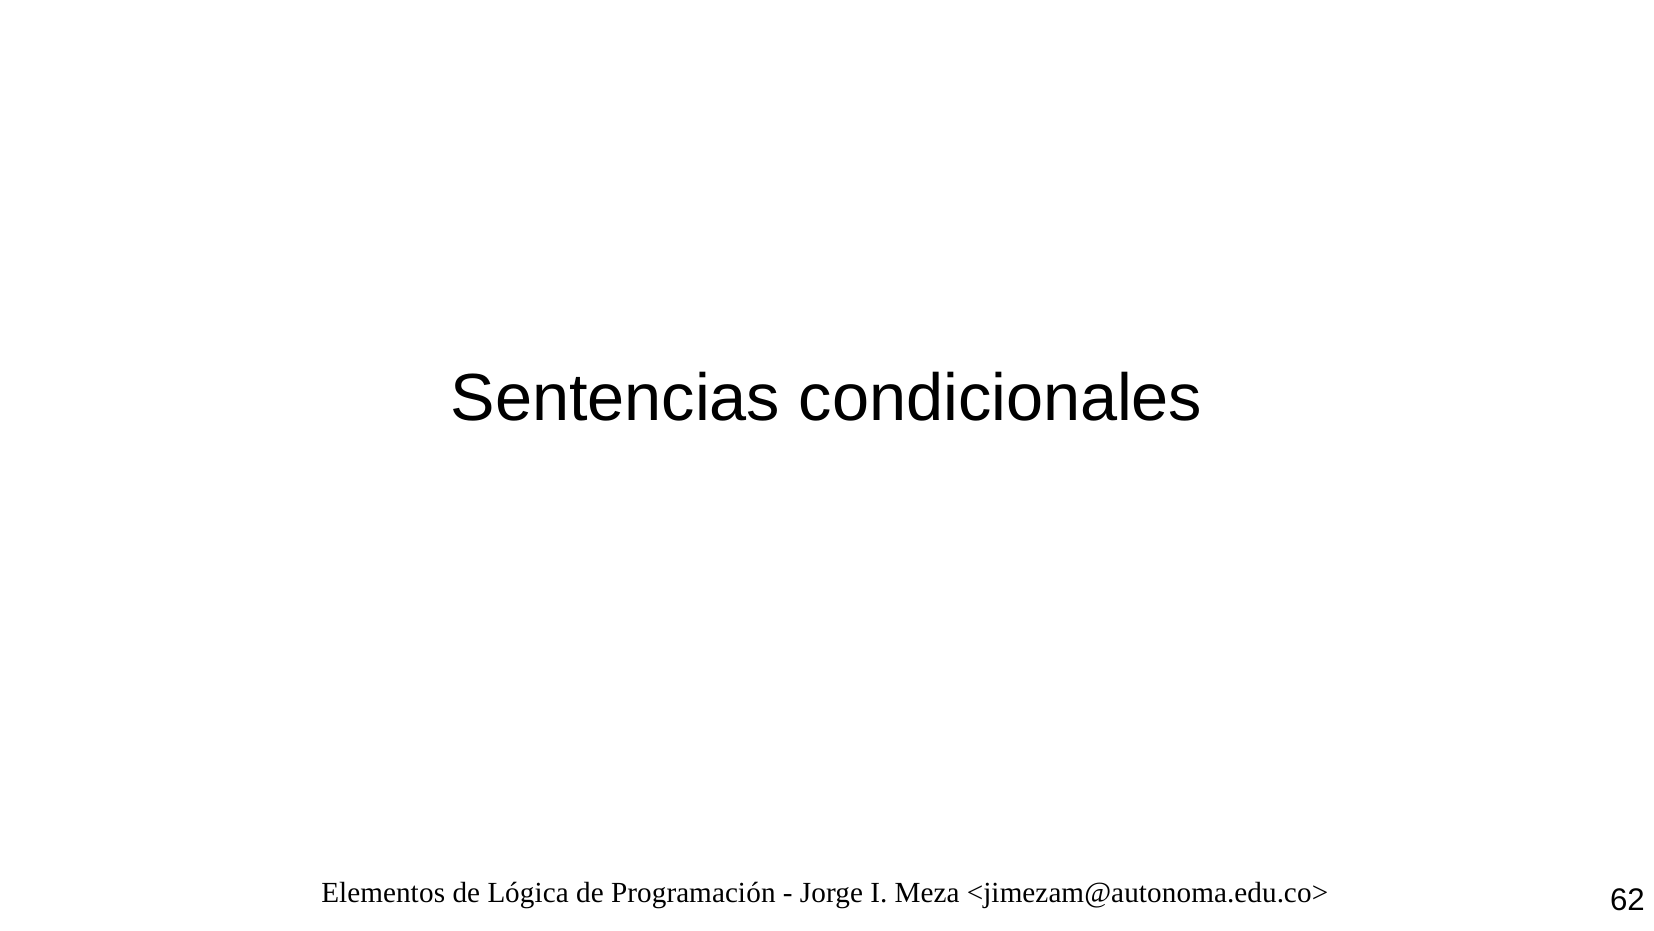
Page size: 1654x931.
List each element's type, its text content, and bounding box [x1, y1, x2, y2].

subtitle Sentencias condicionales [82, 37, 1571, 757]
